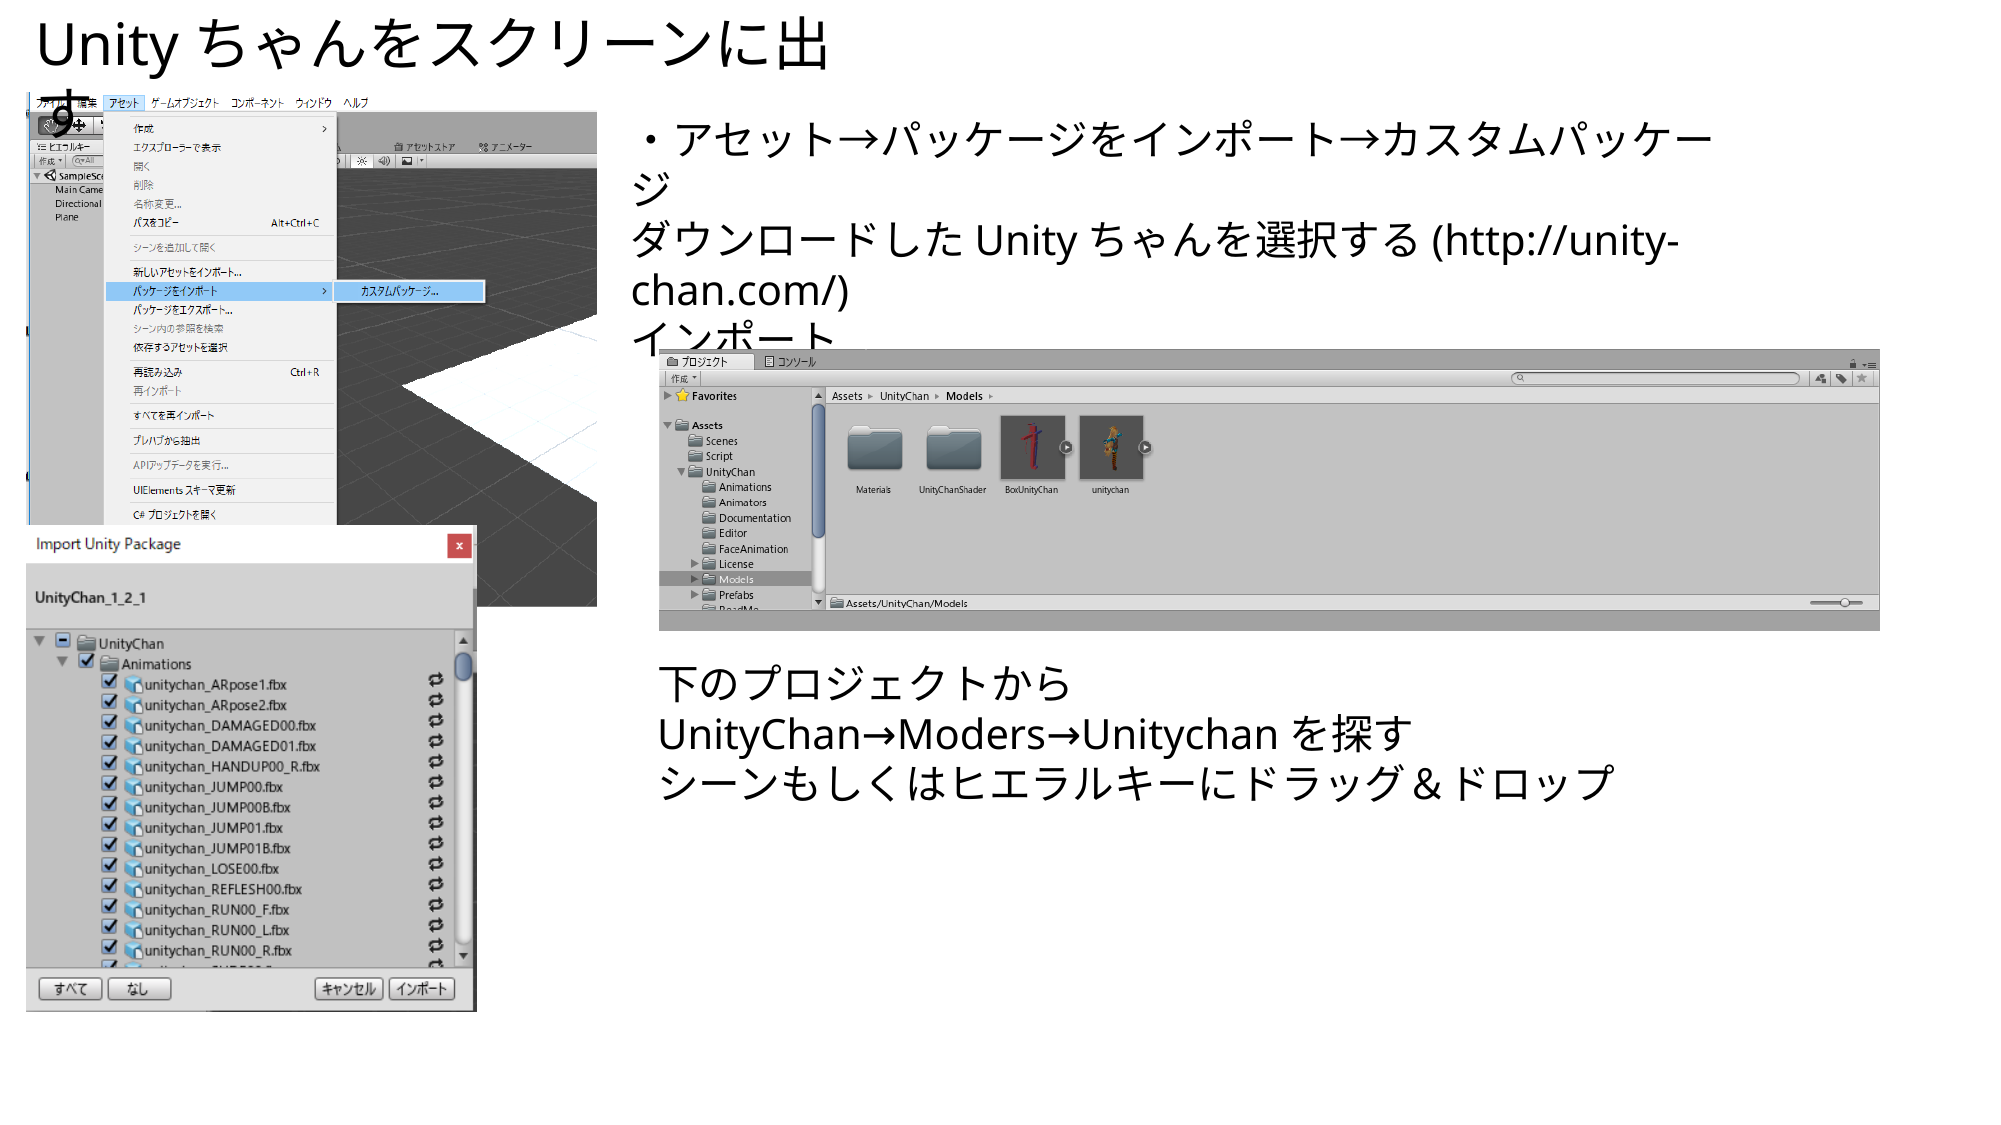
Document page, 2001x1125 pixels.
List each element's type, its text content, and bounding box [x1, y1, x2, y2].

picture [57, 110, 68, 121]
picture [659, 349, 1880, 631]
text_box 下のプロジェクトから UnityChan→Moders→Unitychanを探す シーンもしくはヒエラルキーにドラッグ＆ドロップ [642, 650, 1769, 863]
text_box Unityちゃんをスクリーンに出す [20, 0, 882, 86]
picture [26, 92, 597, 1012]
text_box ・アセット→パッケージをインポート→カスタムパッケージ ダウンロードしたUnityちゃんを選択する(http://unity-chan.com/) インポート [615, 106, 1743, 324]
